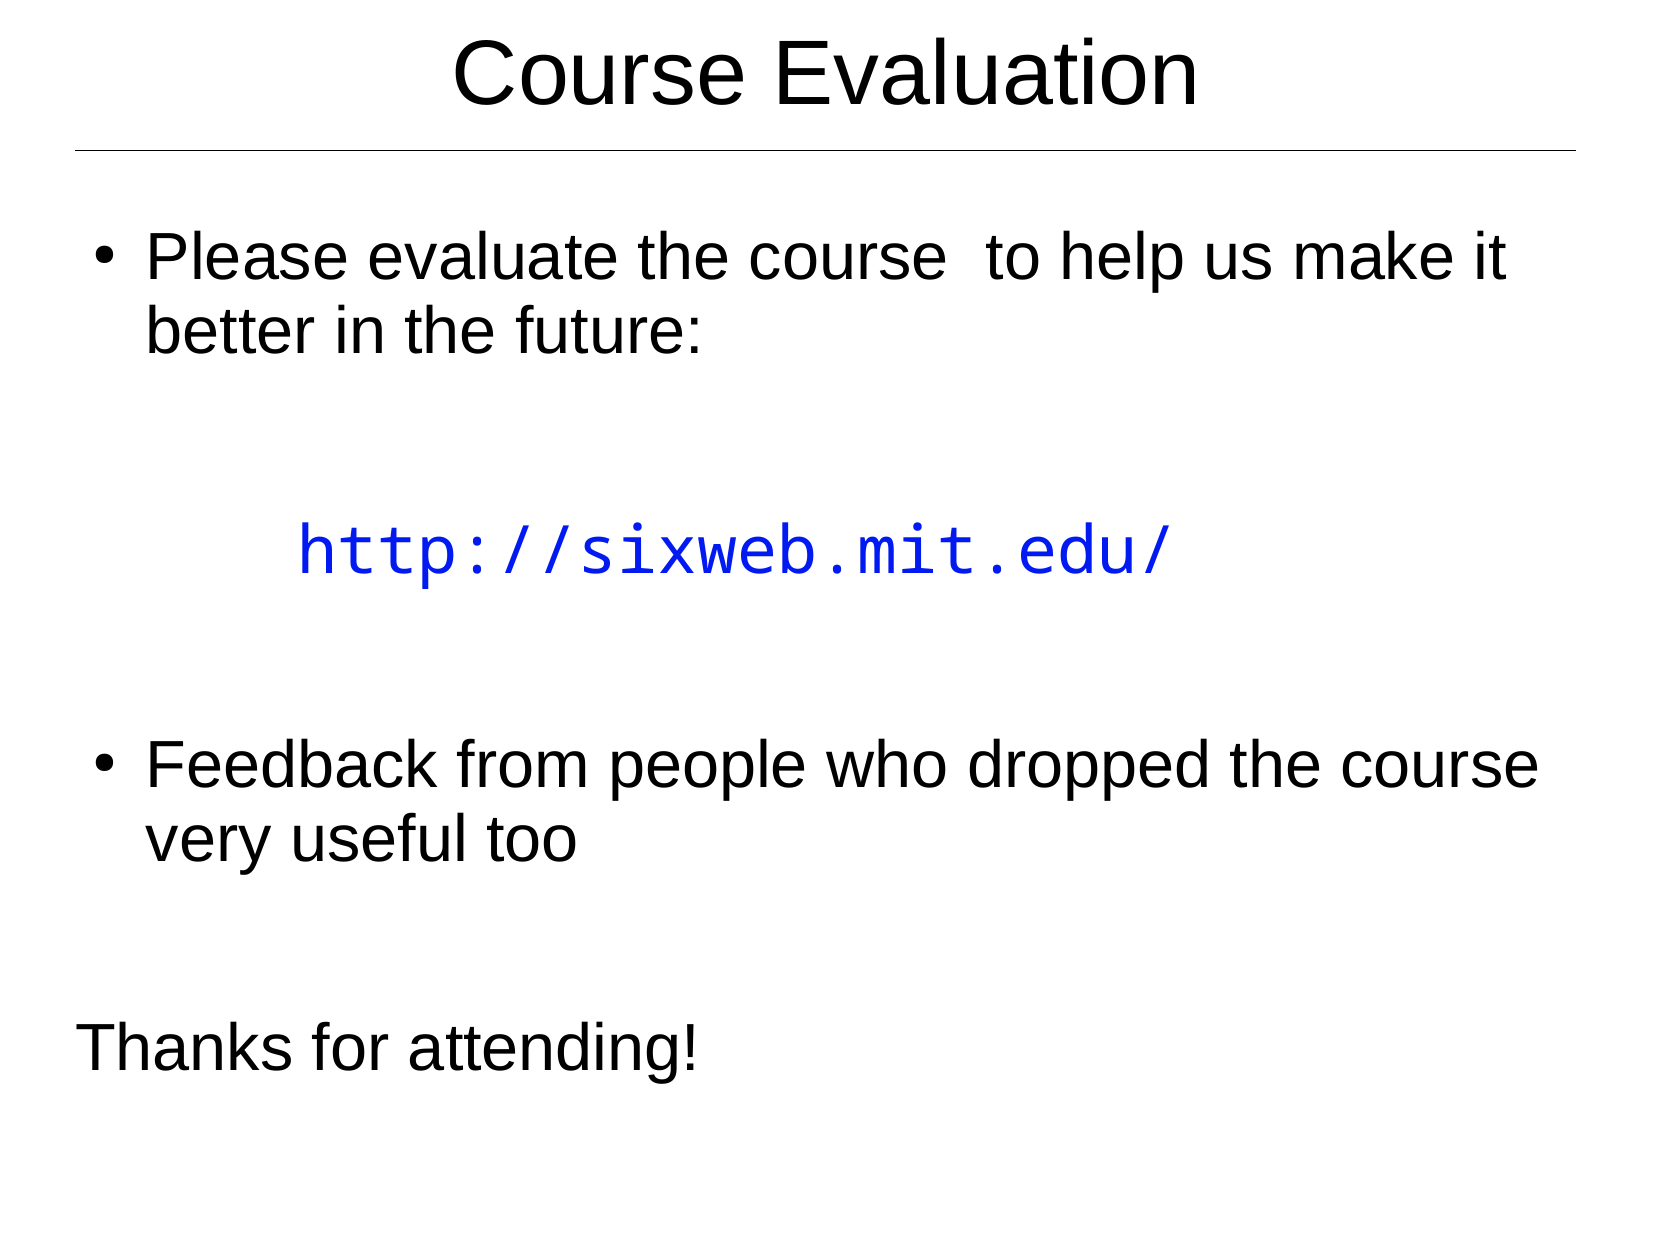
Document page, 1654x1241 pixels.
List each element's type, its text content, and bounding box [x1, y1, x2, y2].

title Course Evaluation [82, 0, 1571, 154]
list Please evaluate the course to help us make it better in the future: http://sixweb.mit.edu/ Feedback from people who dropped the course very useful too Thanks for attending! [75, 218, 1564, 1241]
